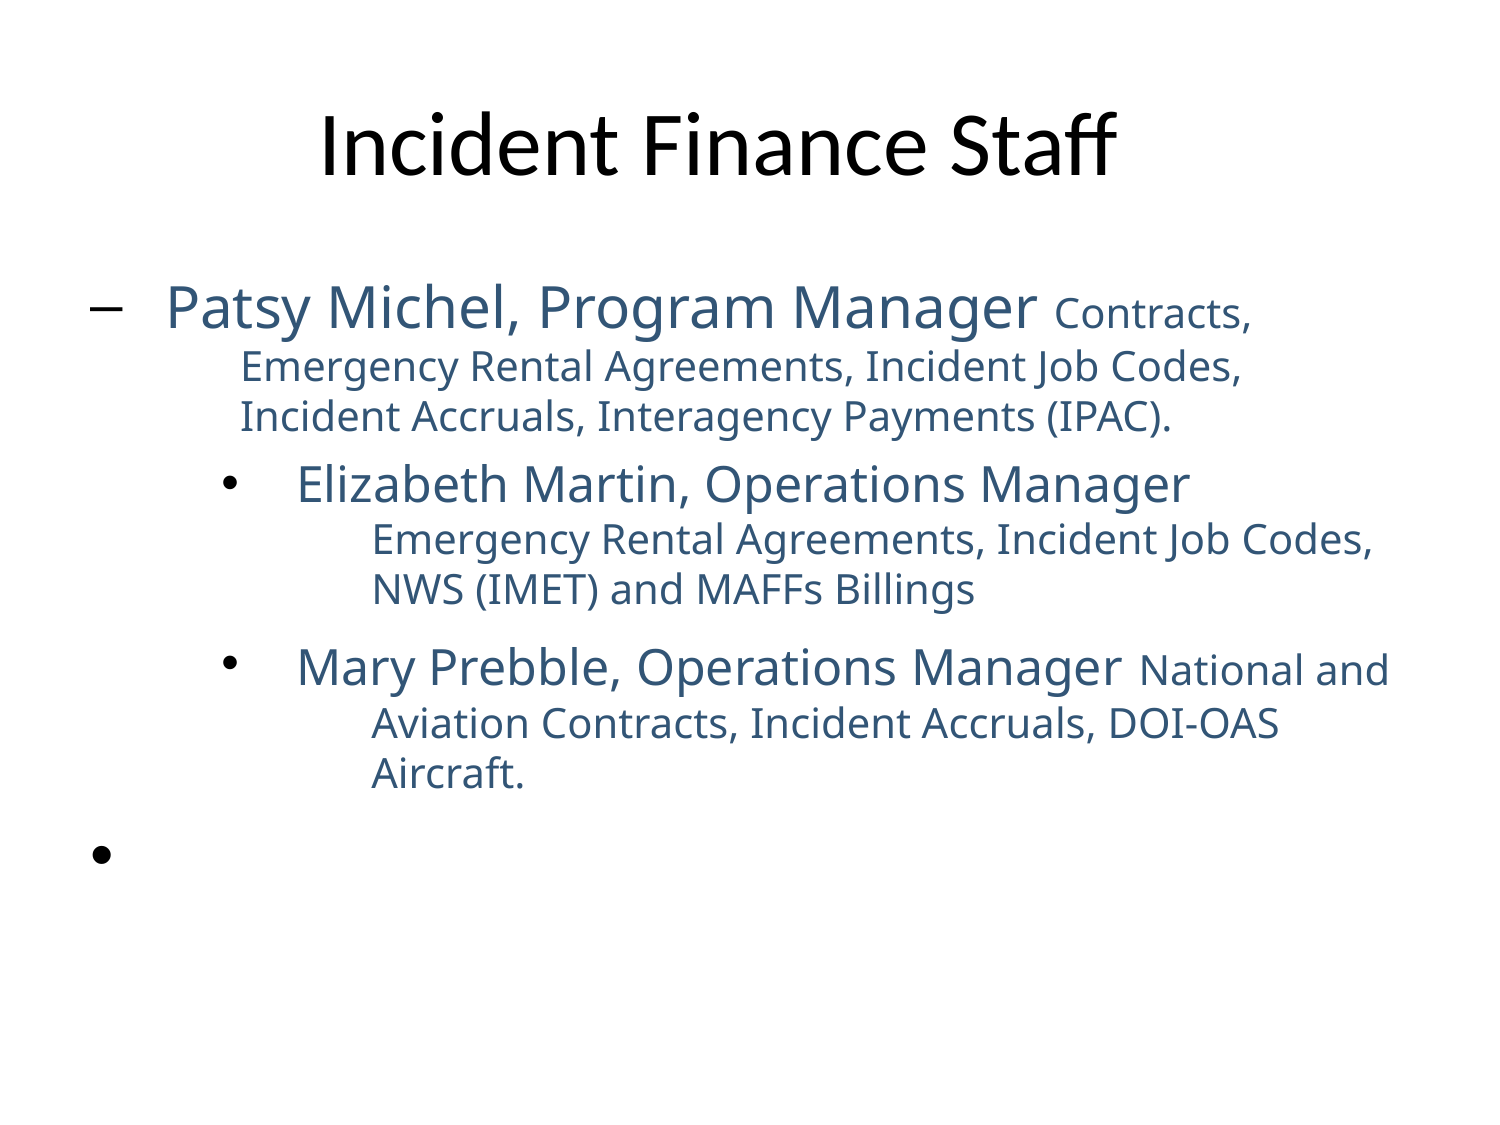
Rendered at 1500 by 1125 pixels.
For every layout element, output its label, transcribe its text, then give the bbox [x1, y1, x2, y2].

title Incident Finance Staff [75, 45, 1426, 233]
list Patsy Michel, Program Manager Contracts, Emergency Rental Agreements, Incident Job Codes, Incident Accruals, Interagency Payments (IPAC). Elizabeth Martin, Operations Manager Emergency Rental Agreements, Incident Job Codes, NWS (IMET) and MAFFs Billings Mary Prebble, Operations Manager National and Aviation Contracts, Incident Accruals, DOI-OAS Aircraft. [75, 262, 1426, 1005]
